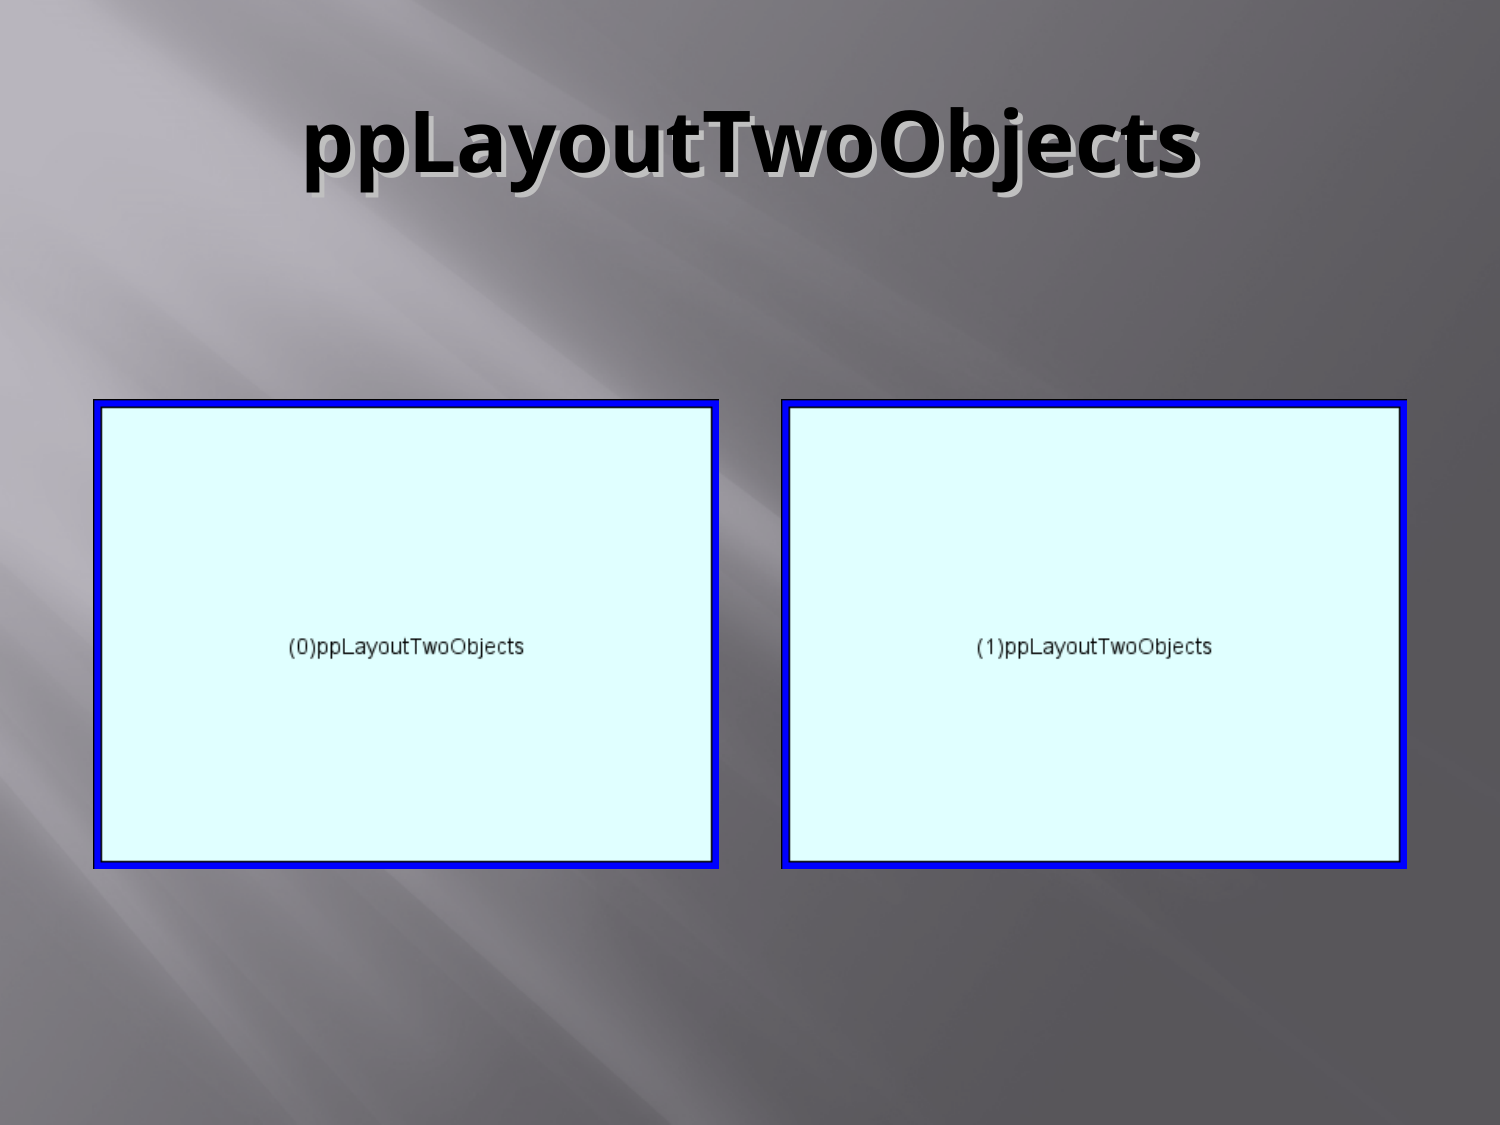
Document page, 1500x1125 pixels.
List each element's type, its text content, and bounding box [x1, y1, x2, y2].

picture [93, 399, 719, 869]
title ppLayoutTwoObjects [75, 45, 1426, 233]
picture [781, 399, 1407, 869]
